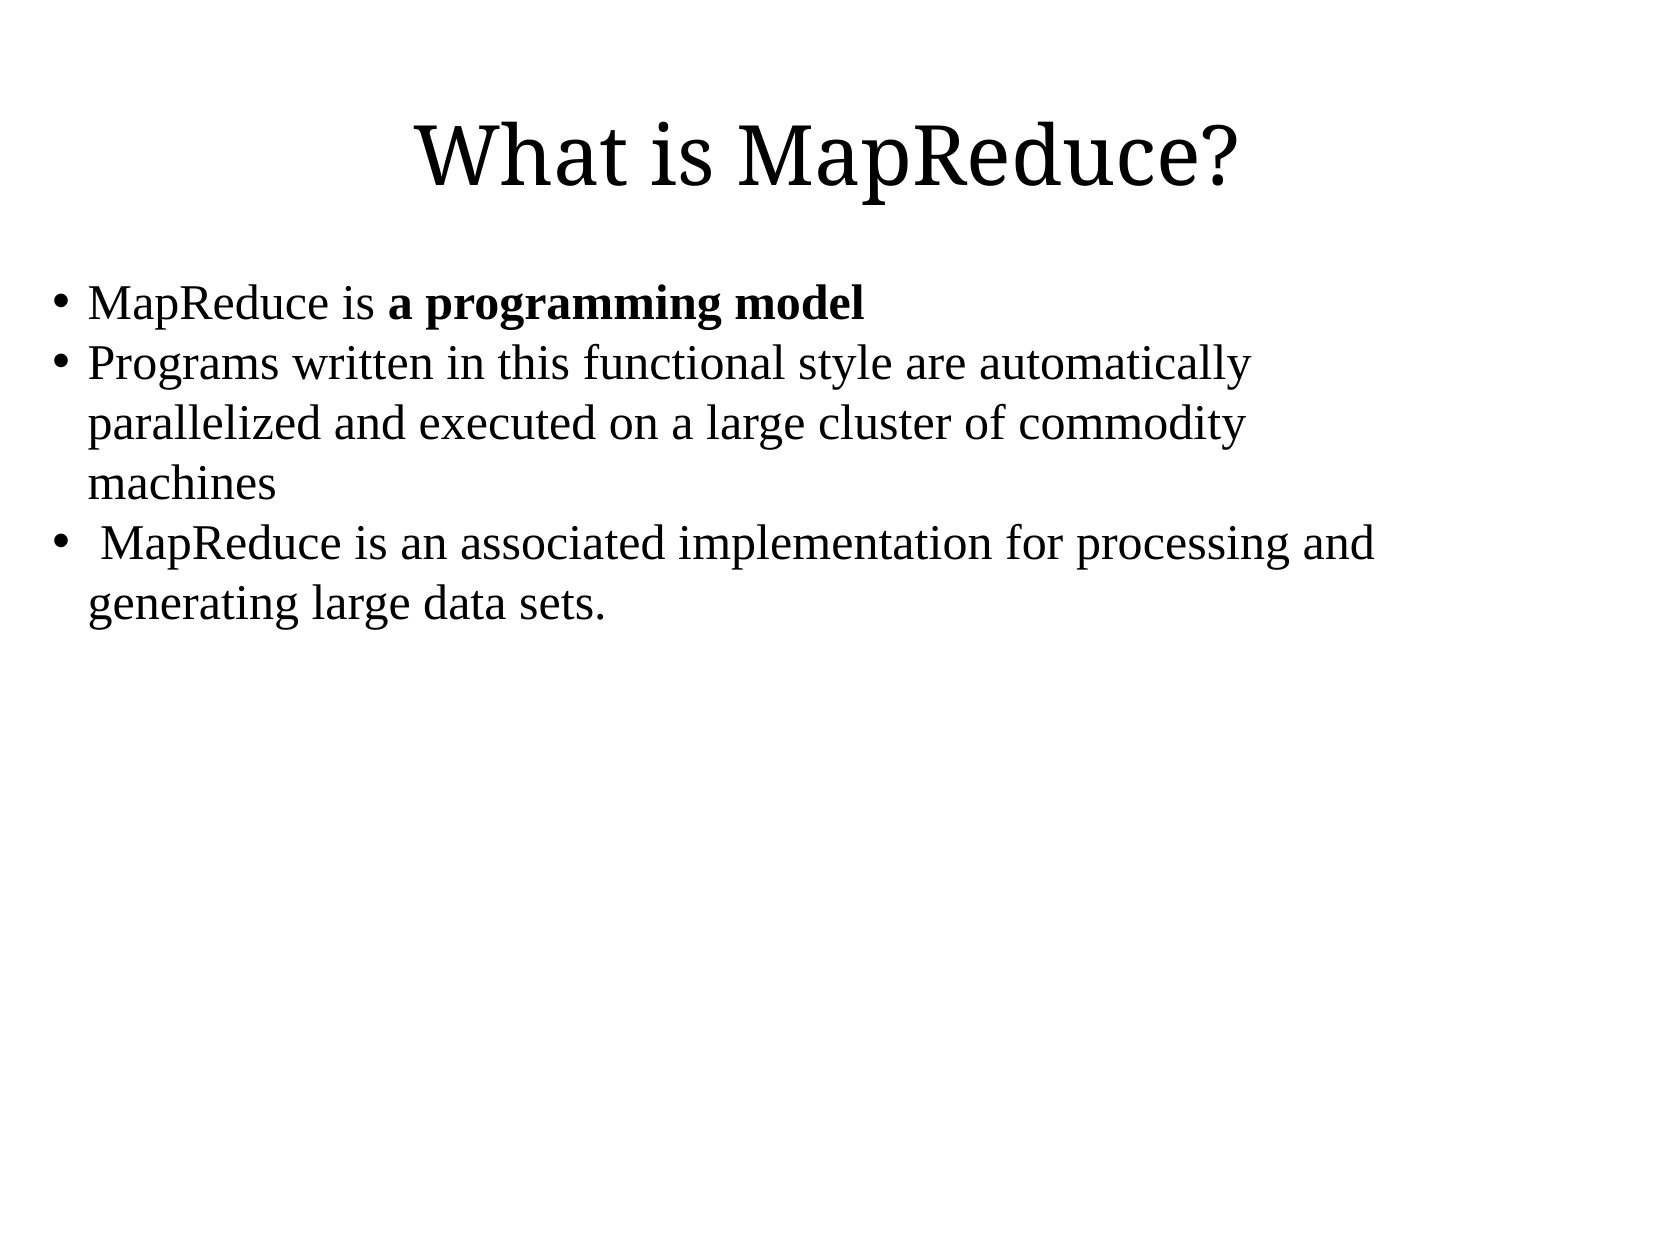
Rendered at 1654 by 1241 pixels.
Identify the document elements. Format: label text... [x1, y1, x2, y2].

text_box MapReduce is a programming model Programs written in this functional style are automatically parallelized and executed on a large cluster of commodity machines MapReduce is an associated implementation for processing and generating large data sets. [37, 262, 1450, 1025]
title What is MapReduce? [82, 49, 1571, 257]
